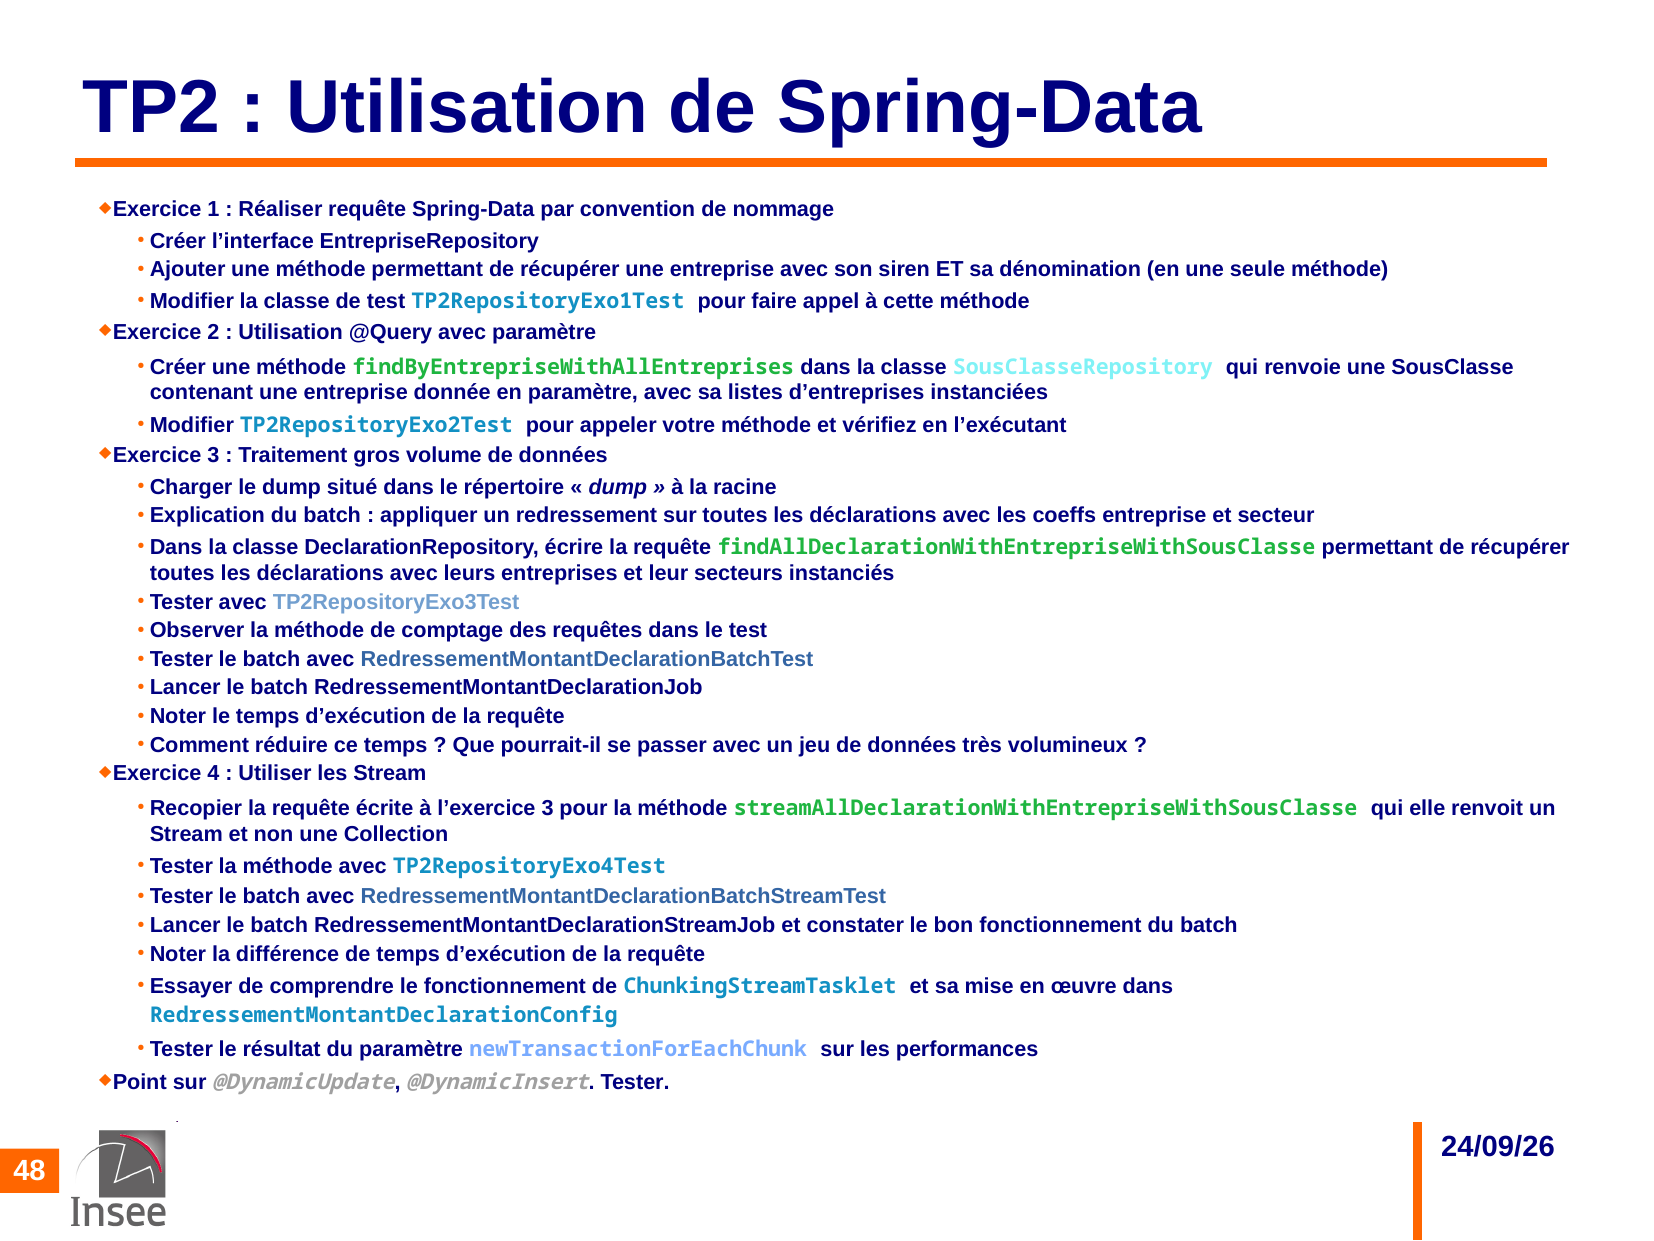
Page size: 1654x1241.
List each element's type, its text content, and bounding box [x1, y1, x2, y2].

title TP2 : Utilisation de Spring-Data [82, 49, 1619, 163]
picture [62, 1121, 178, 1241]
list Exercice 1 : Réaliser requête Spring-Data par convention de nommage Créer l’interface EntrepriseRepository Ajouter une méthode permettant de récupérer une entreprise avec son siren ET sa dénomination (en une seule méthode) Modifier la classe de test TP2RepositoryExo1Test pour faire appel à cette méthode Exercice 2 : Utilisation @Query avec paramètre Créer une méthode findByEntrepriseWithAllEntreprises dans la classe SousClasseRepository qui renvoie une SousClasse contenant une entreprise donnée en paramètre, avec sa listes d’entreprises instanciées Modifier TP2RepositoryExo2Test pour appeler votre méthode et vérifiez en l’exécutant Exercice 3 : Traitement gros volume de données Charger le dump situé dans le répertoire « dump » à la racine Explication du batch : appliquer un redressement sur toutes les déclarations avec les coeffs entreprise et secteur Dans la classe DeclarationRepository, écrire la requête findAllDeclarationWithEntrepriseWithSousClasse permettant de récupérer toutes les déclarations avec leurs entreprises et leur secteurs instanciés Tester avec TP2RepositoryExo3Test Observer la méthode de comptage des requêtes dans le test Tester le batch avec RedressementMontantDeclarationBatchTest Lancer le batch RedressementMontantDeclarationJob Noter le temps d’exécution de la requête Comment réduire ce temps ? Que pourrait-il se passer avec un jeu de données très volumineux ? Exercice 4 : Utiliser les Stream Recopier la requête écrite à l’exercice 3 pour la méthode streamAllDeclarationWithEntrepriseWithSousClasse qui elle renvoit un Stream et non une Collection Tester la méthode avec TP2RepositoryExo4Test Tester le batch avec RedressementMontantDeclarationBatchStreamTest Lancer le batch RedressementMontantDeclarationStreamJob et constater le bon fonctionnement du batch Noter la différence de temps d’exécution de la requête Essayer de comprendre le fonctionnement de ChunkingStreamTasklet et sa mise en œuvre dans RedressementMontantDeclarationConfig Tester le résultat du paramètre newTransactionForEachChunk sur les performances Point sur @DynamicUpdate, @DynamicInsert. Tester. [94, 165, 1583, 1123]
